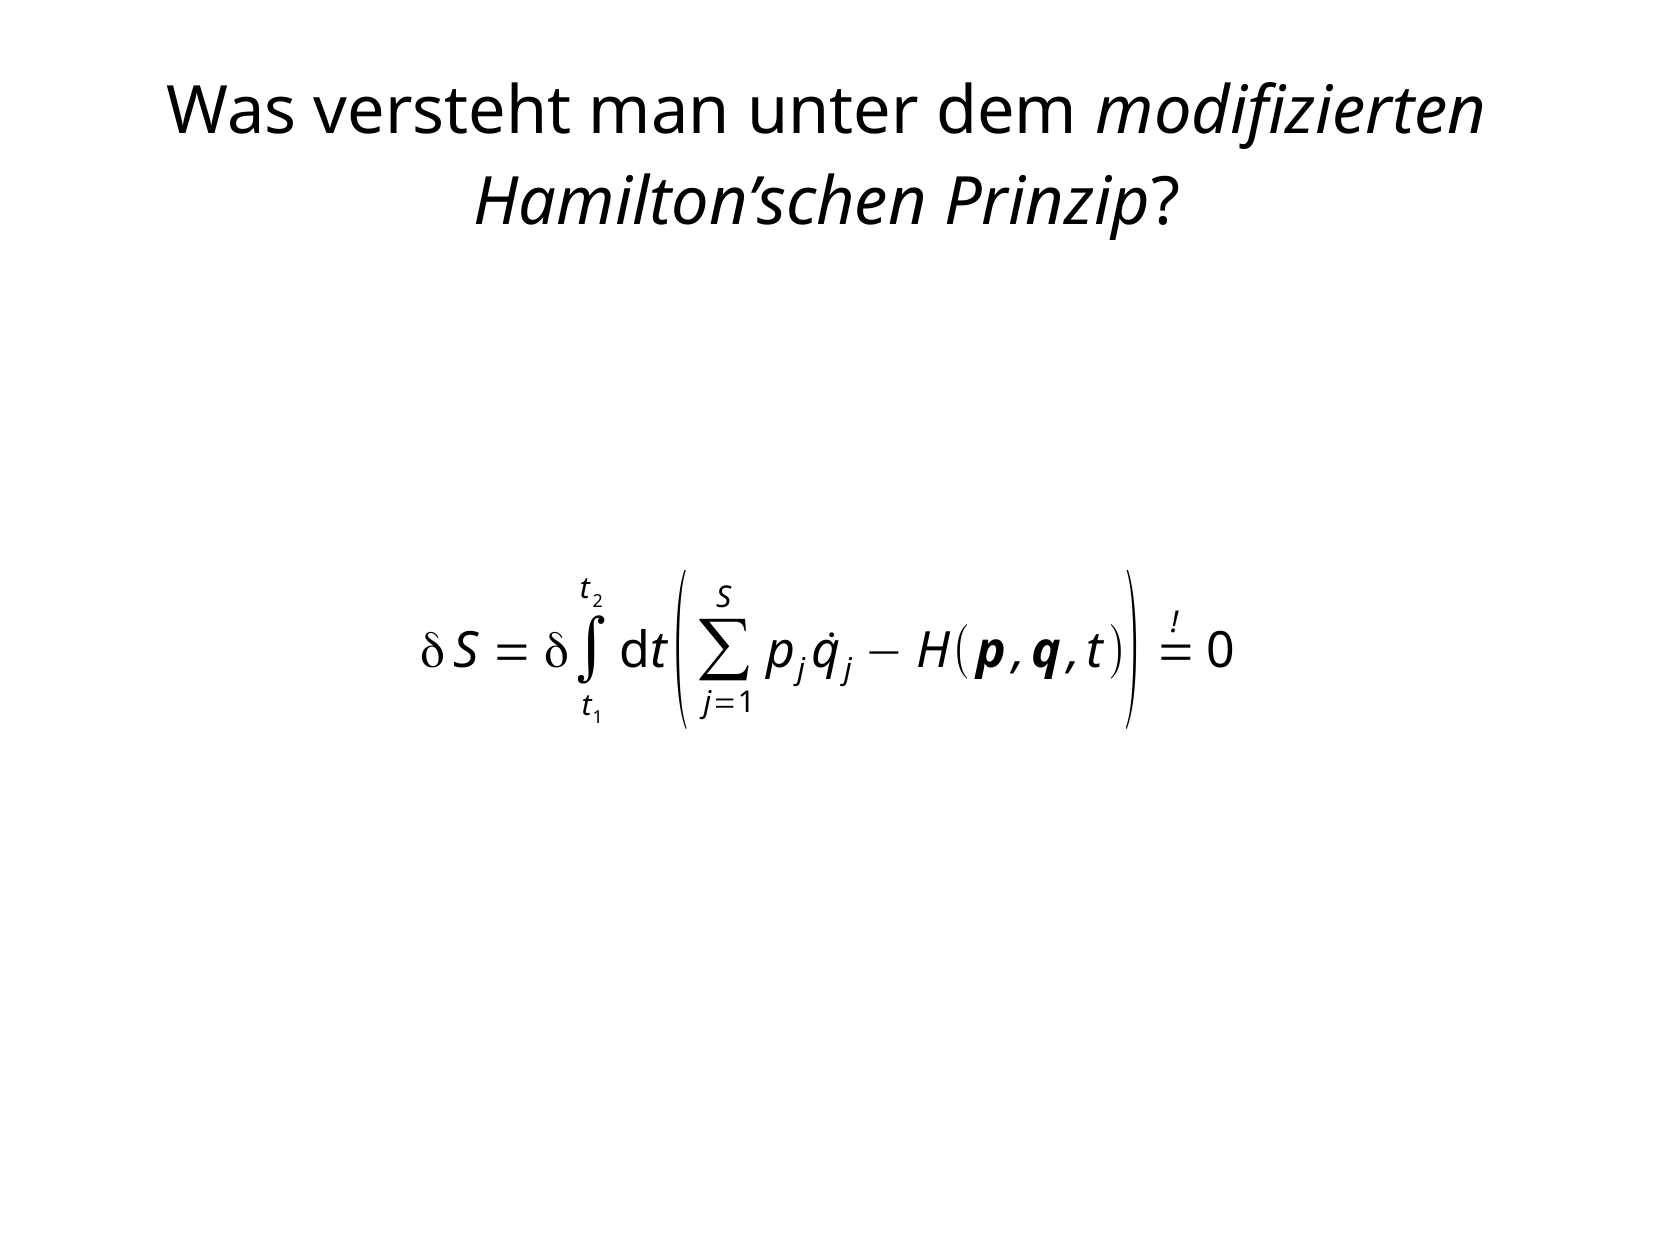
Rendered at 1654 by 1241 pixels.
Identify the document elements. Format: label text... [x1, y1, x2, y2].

title Was versteht man unter dem modifizierten Hamilton’schen Prinzip? [82, 49, 1571, 257]
chart [414, 570, 1240, 729]
